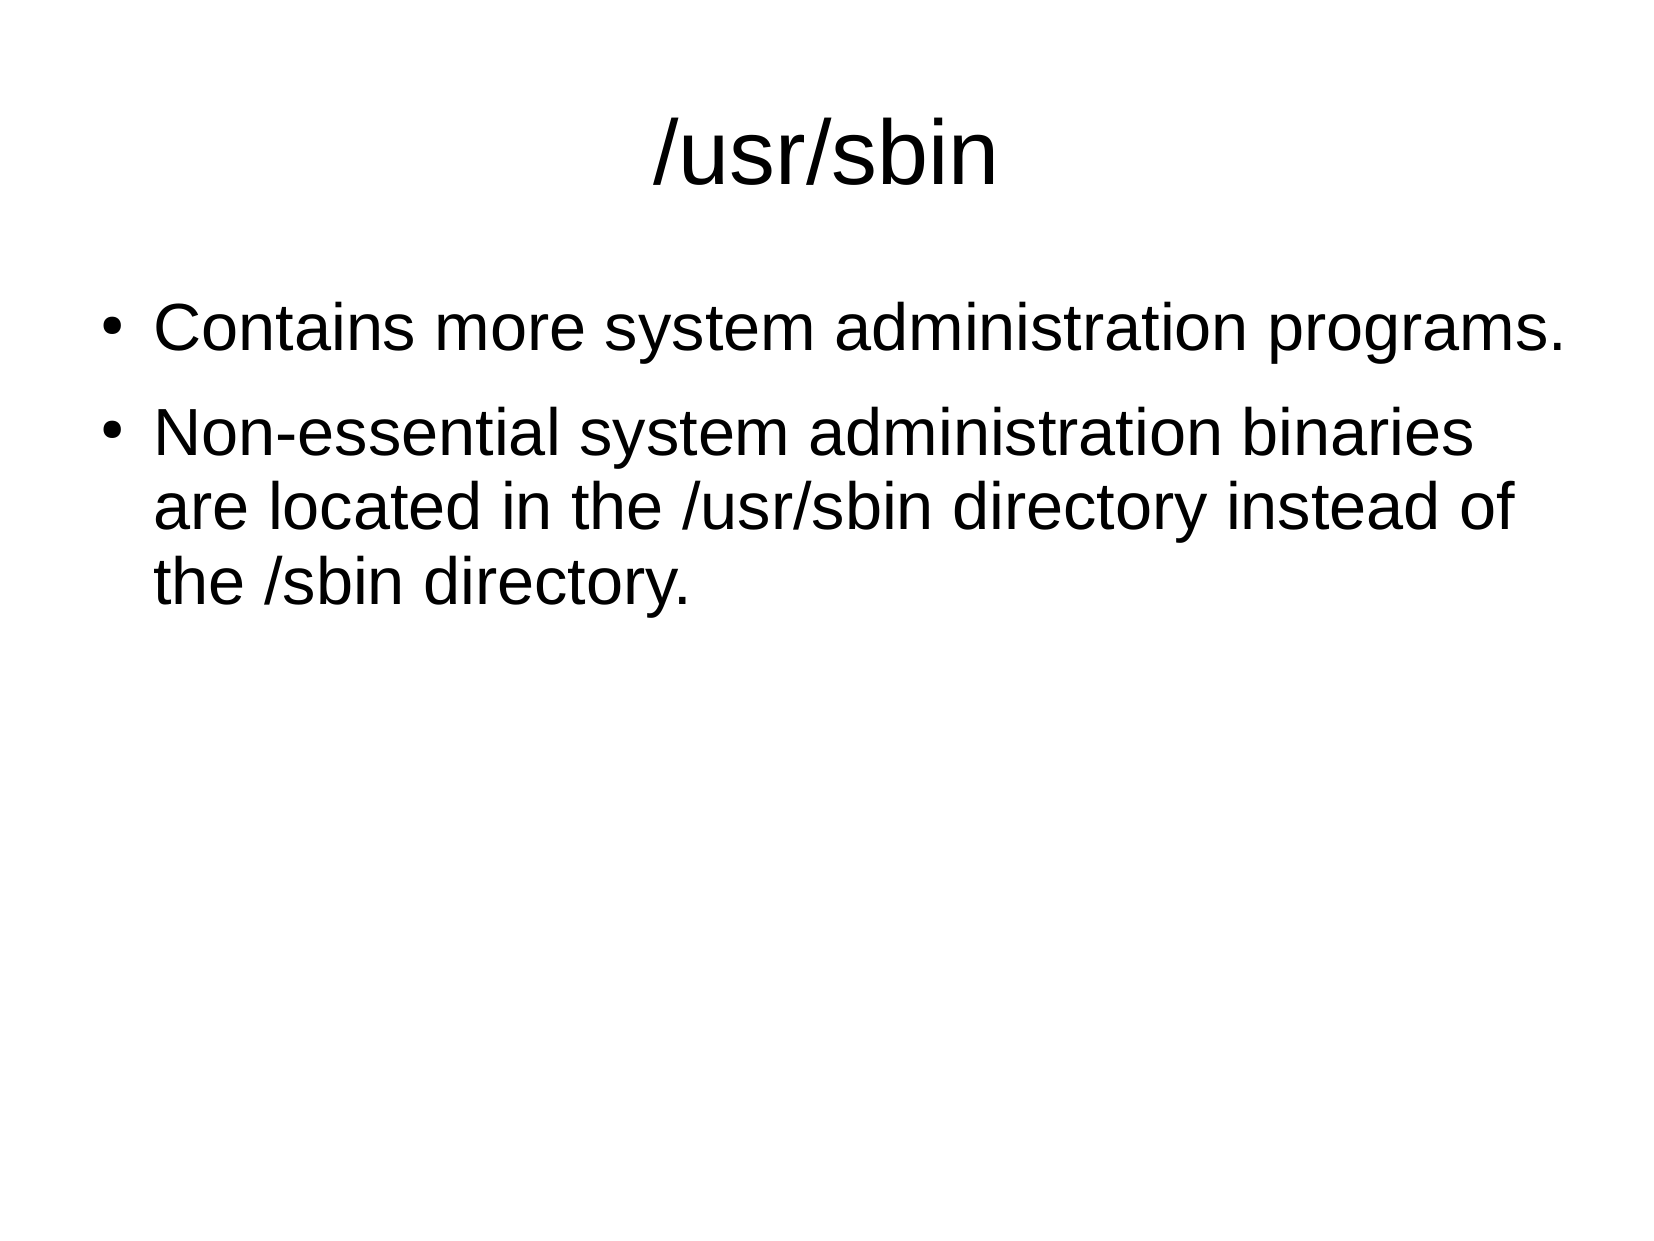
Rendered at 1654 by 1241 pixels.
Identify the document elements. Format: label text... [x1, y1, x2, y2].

title /usr/sbin [82, 49, 1571, 257]
list Contains more system administration programs. Non-essential system administration binaries are located in the /usr/sbin directory instead of the /sbin directory. [82, 290, 1571, 1010]
